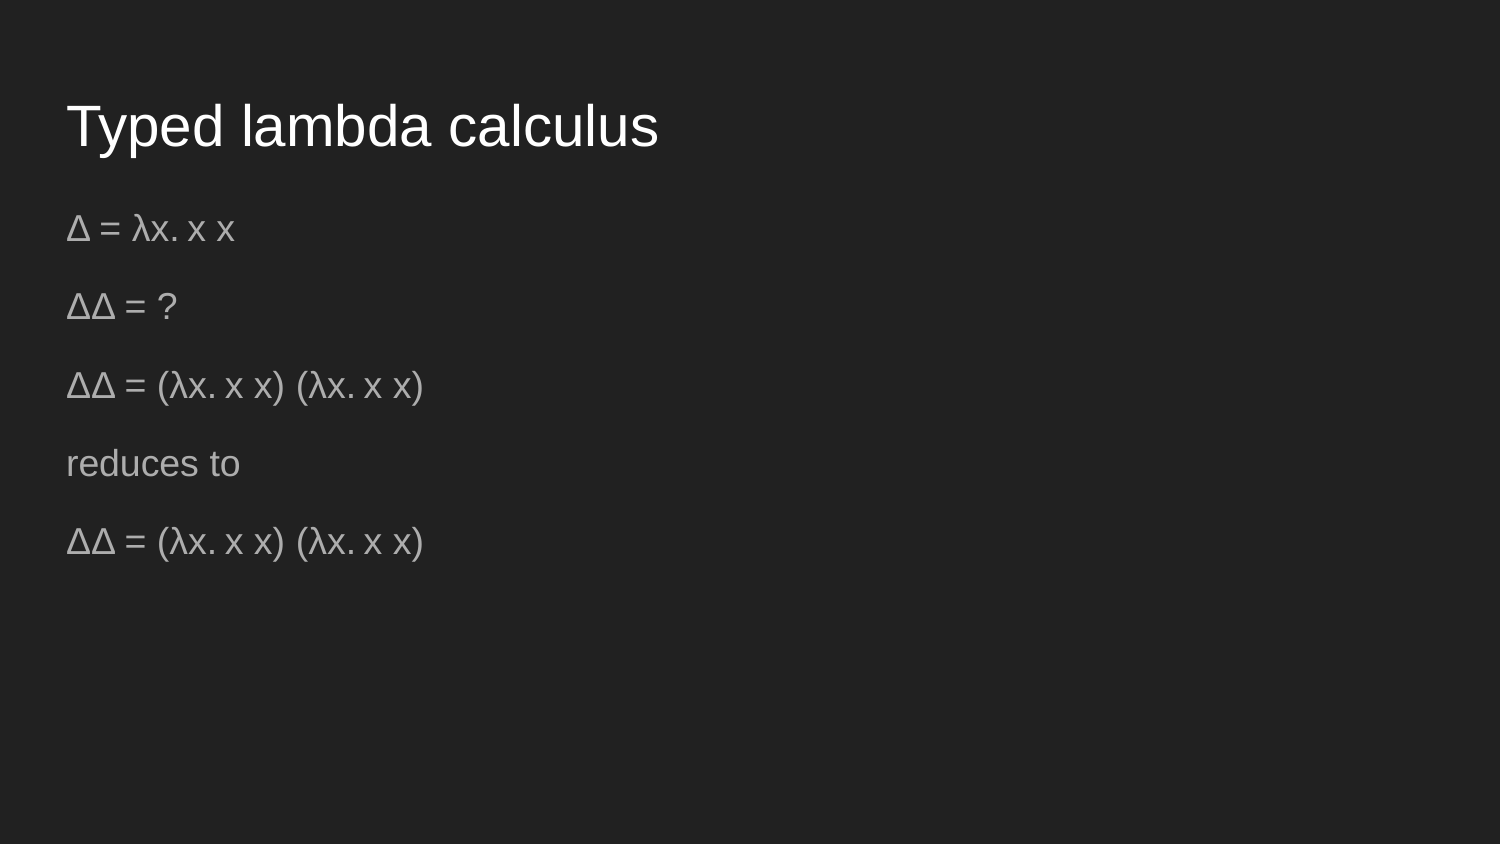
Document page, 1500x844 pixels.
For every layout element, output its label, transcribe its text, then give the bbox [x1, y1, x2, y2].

list Δ = λx. x x ΔΔ = ? ΔΔ = (λx. x x) (λx. x x) reduces to ΔΔ = (λx. x x) (λx. x x) [51, 189, 1449, 750]
title Typed lambda calculus [51, 72, 1449, 167]
